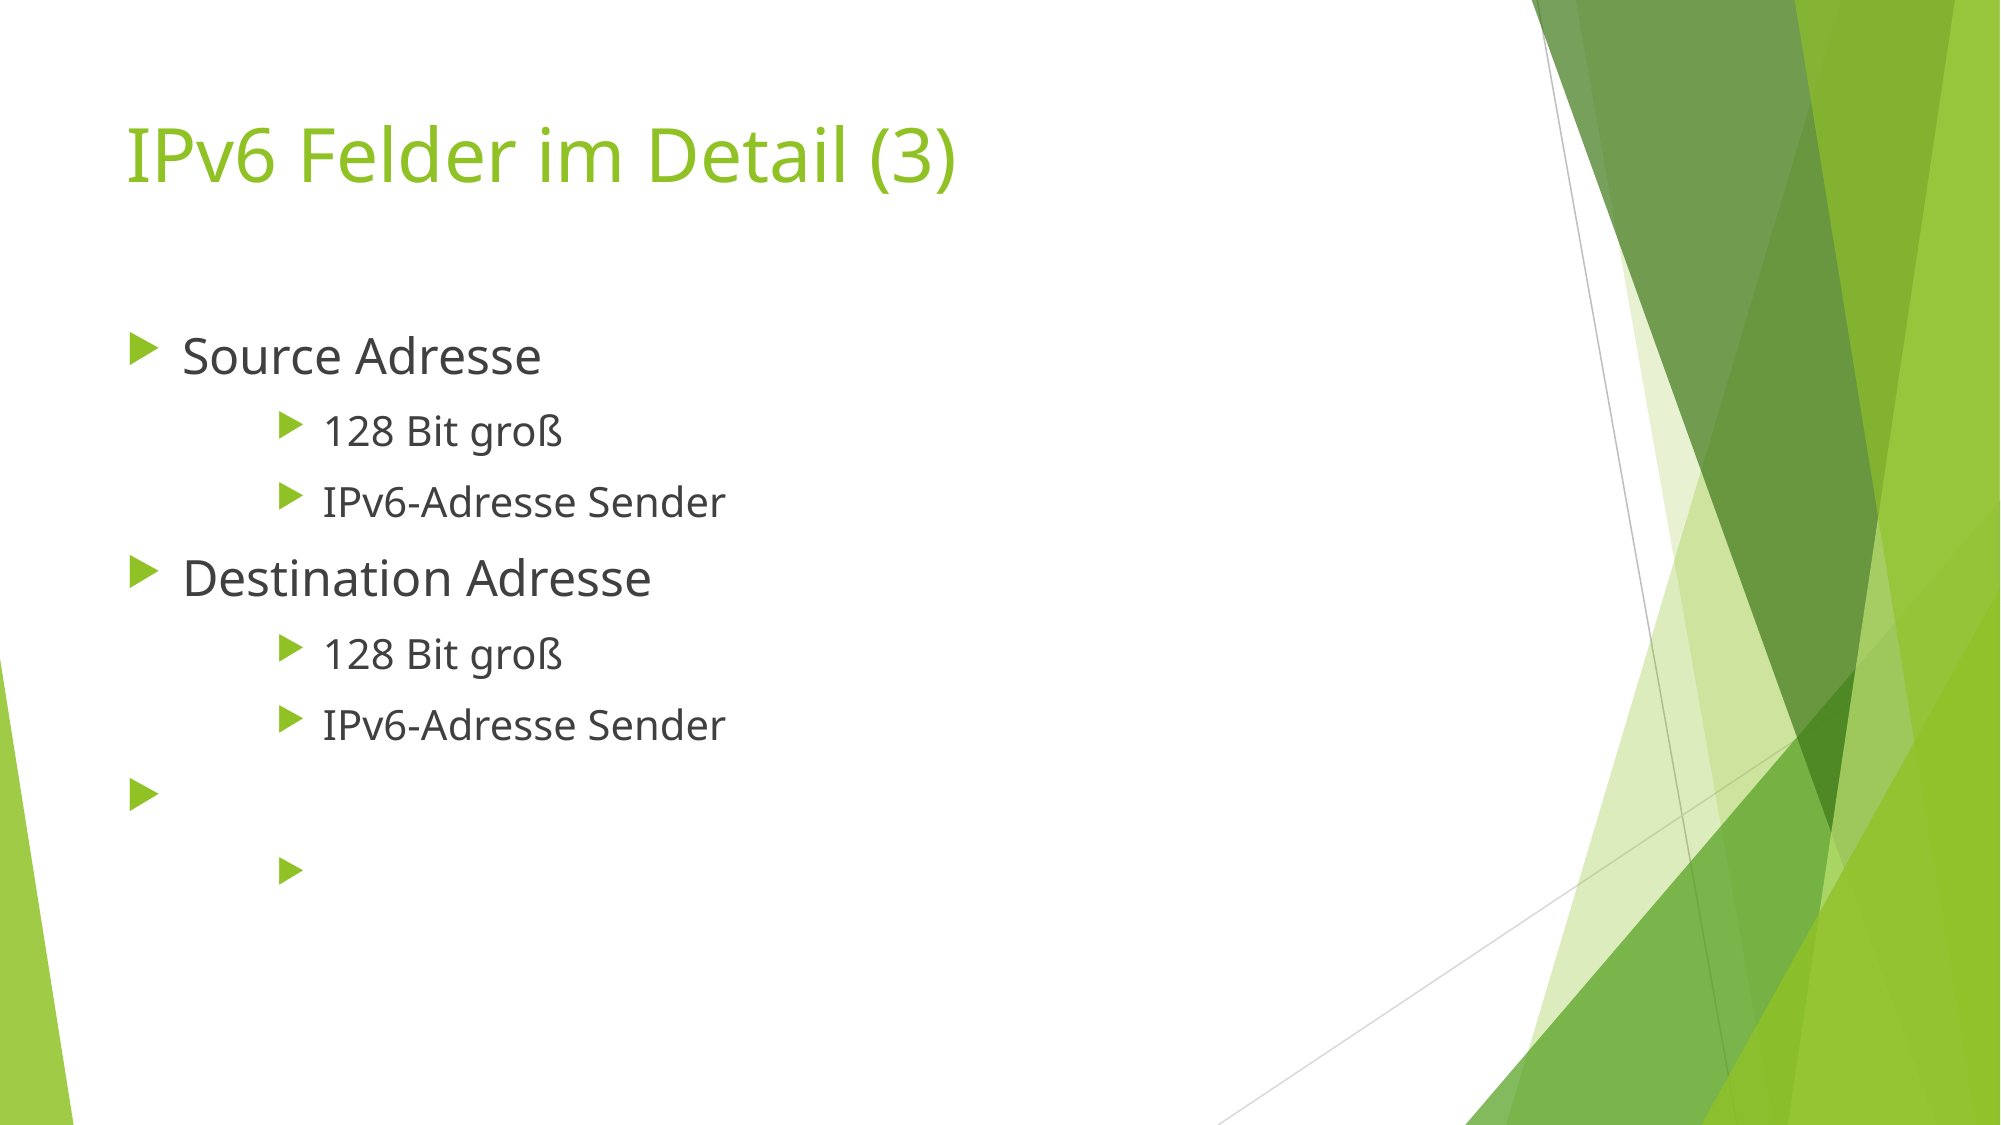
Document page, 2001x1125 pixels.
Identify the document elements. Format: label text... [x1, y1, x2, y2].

list Source Adresse 128 Bit groß IPv6-Adresse Sender Destination Adresse 128 Bit groß IPv6-Adresse Sender [111, 316, 1522, 992]
title IPv6 Felder im Detail (3) [111, 99, 1522, 316]
